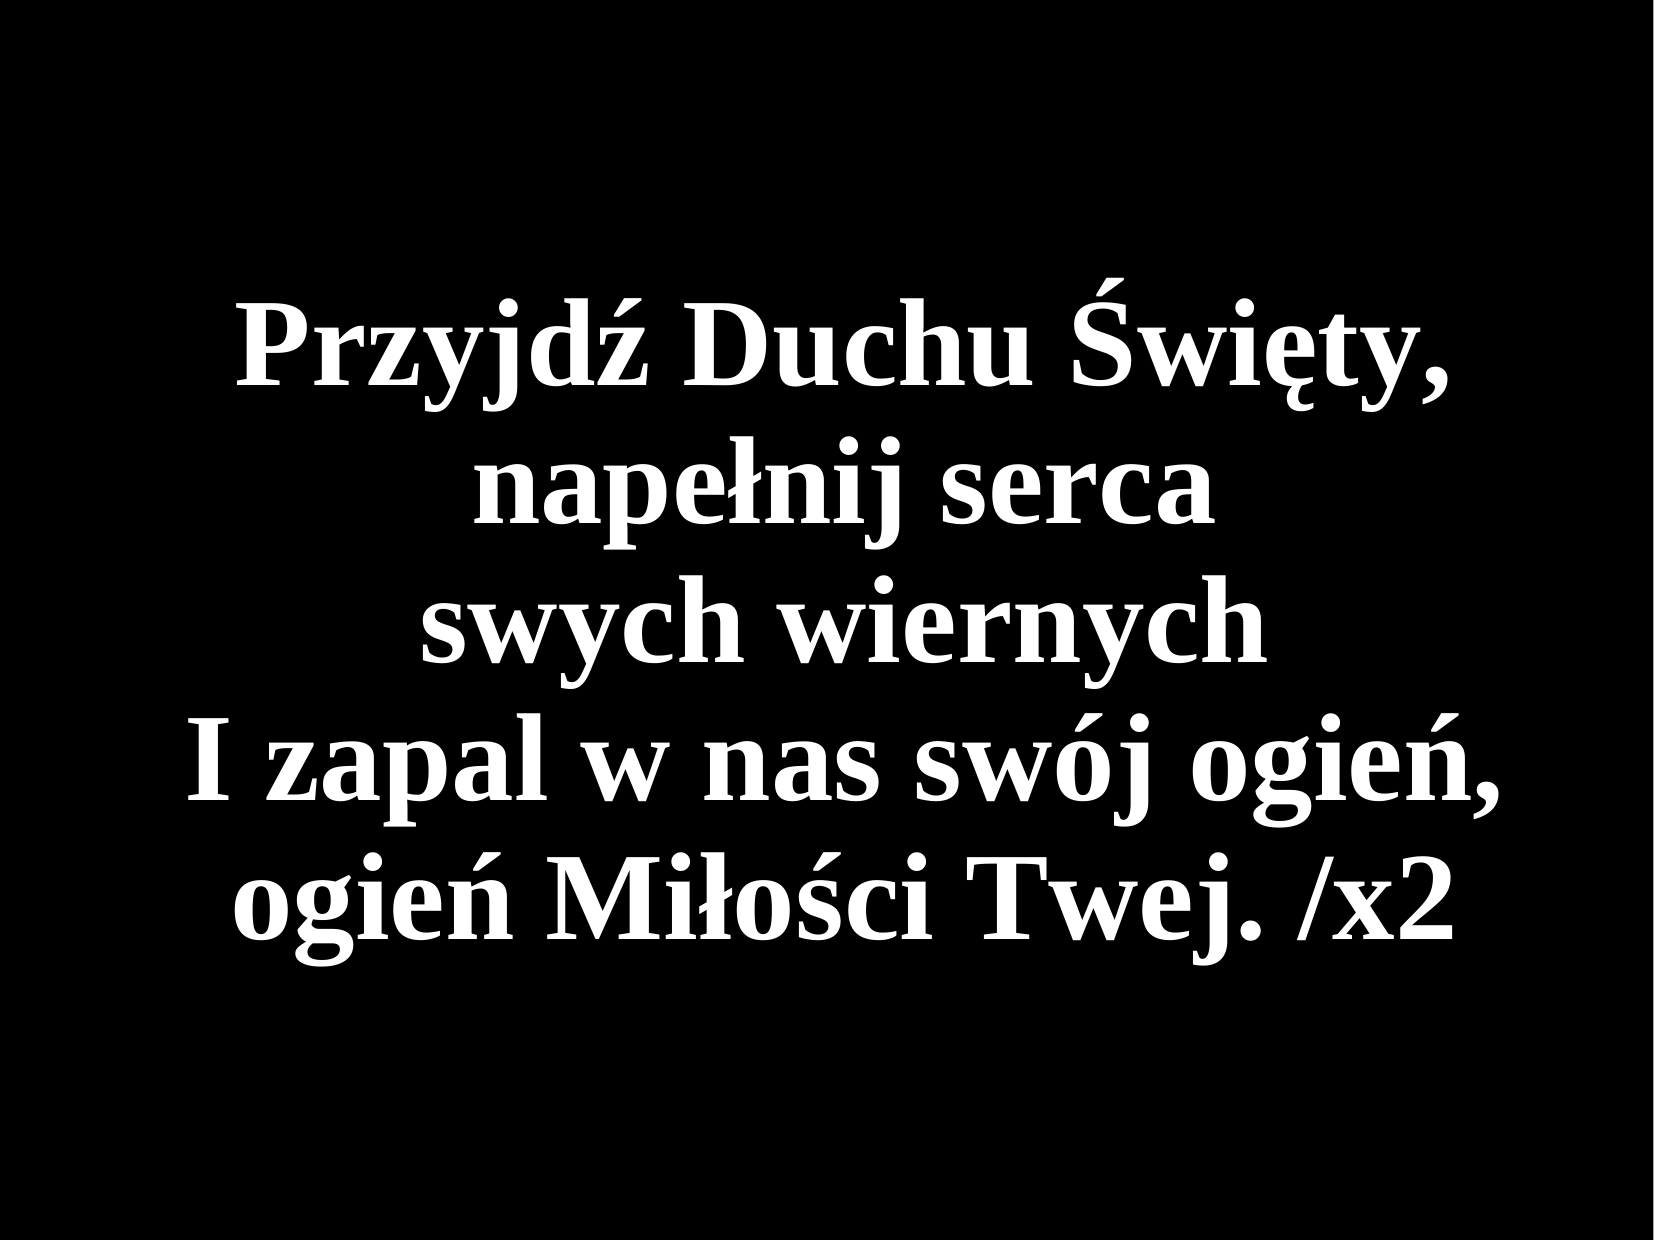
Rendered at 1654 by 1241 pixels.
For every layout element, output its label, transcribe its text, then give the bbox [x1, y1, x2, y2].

subtitle Przyjdź Duchu Święty, napełnij serca swych wiernych I zapal w nas swój ogień, ogień Miłości Twej. /x2 [0, 0, 1654, 1241]
